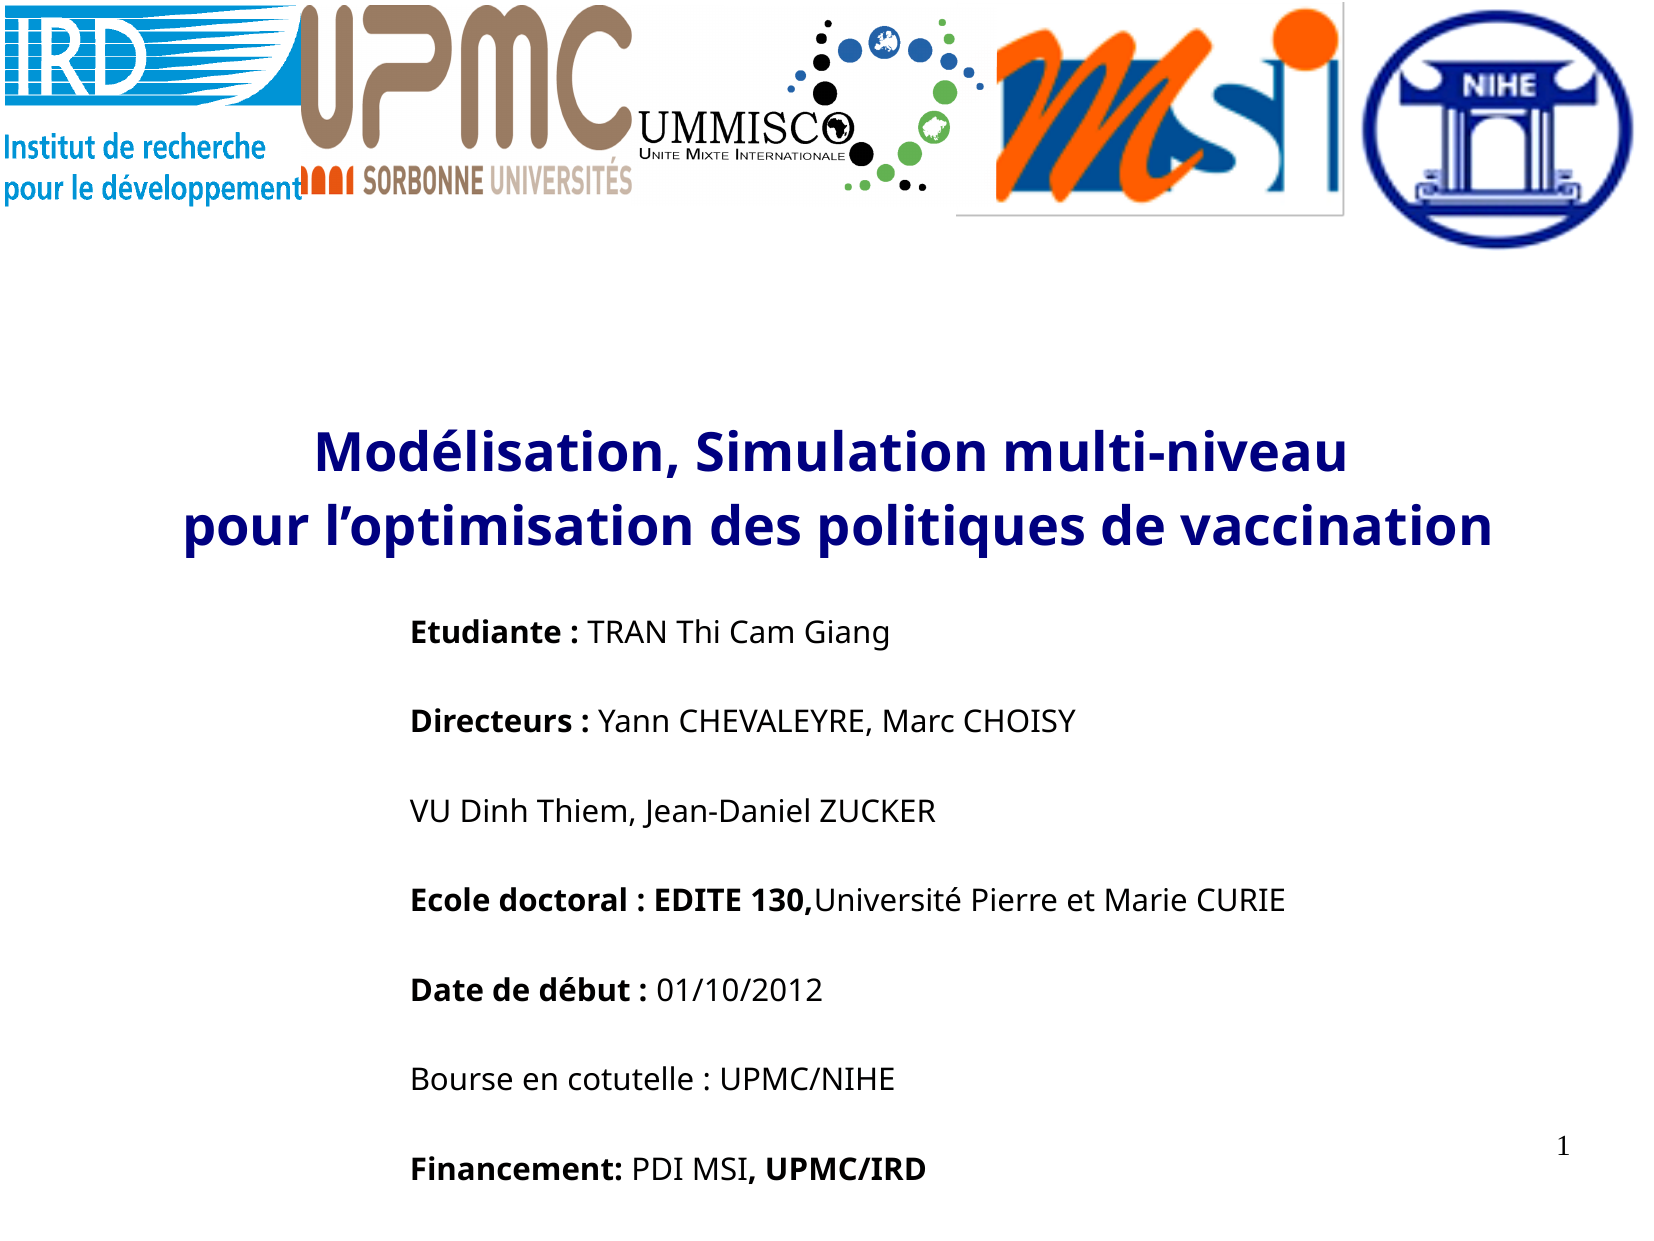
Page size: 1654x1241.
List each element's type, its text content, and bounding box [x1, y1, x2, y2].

picture [9, 186, 14, 195]
picture [1358, 5, 1639, 254]
picture [5, 2, 1347, 219]
text_box Etudiante : TRAN Thi Cam Giang Directeurs : Yann CHEVALEYRE, Marc CHOISY VU Dinh Thiem, Jean-Daniel ZUCKER Ecole doctoral : EDITE 130,Université Pierre et Marie CURIE Date de début : 01/10/2012 Bourse en cotutelle : UPMC/NIHE Financement: PDI MSI, UPMC/IRD [389, 602, 1512, 1197]
picture [19, 19, 28, 95]
picture [96, 19, 146, 95]
picture [42, 18, 88, 95]
picture [194, 186, 199, 195]
subtitle Modélisation, Simulation multi-niveau pour l’optimisation des politiques de vaccination [82, 250, 1595, 724]
picture [210, 186, 215, 195]
